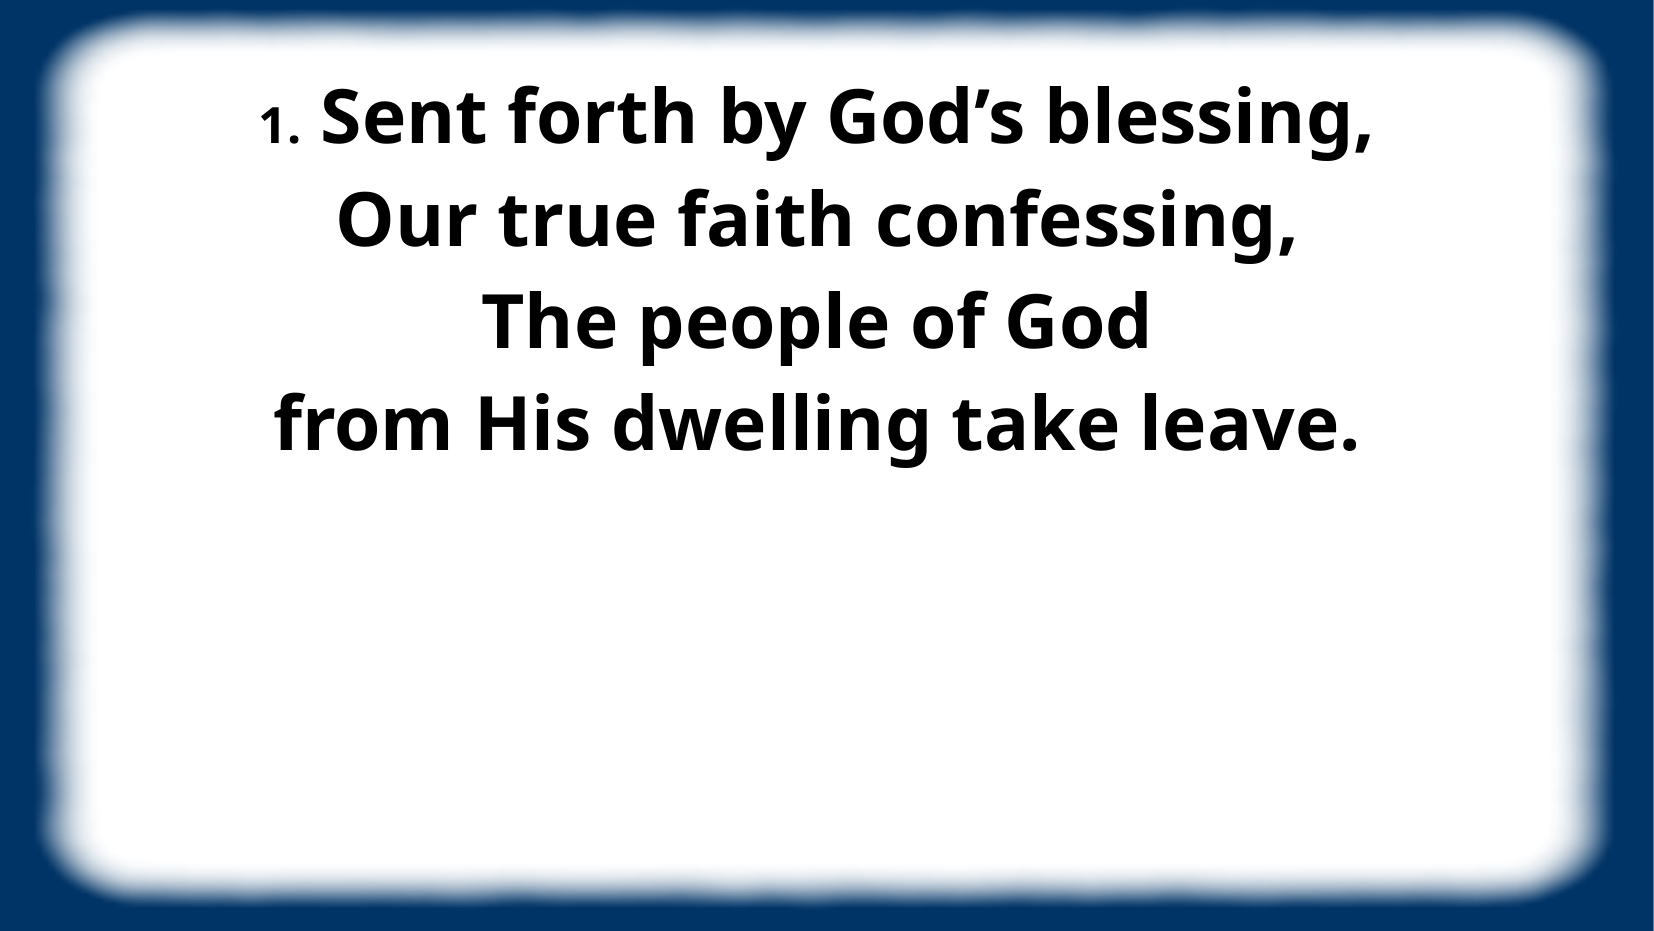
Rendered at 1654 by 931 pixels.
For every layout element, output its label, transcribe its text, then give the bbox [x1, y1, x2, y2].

picture [0, 0, 1654, 931]
text_box 1. Sent forth by God’s blessing, Our true faith confessing, The people of God from His dwelling take leave. [105, 56, 1531, 571]
